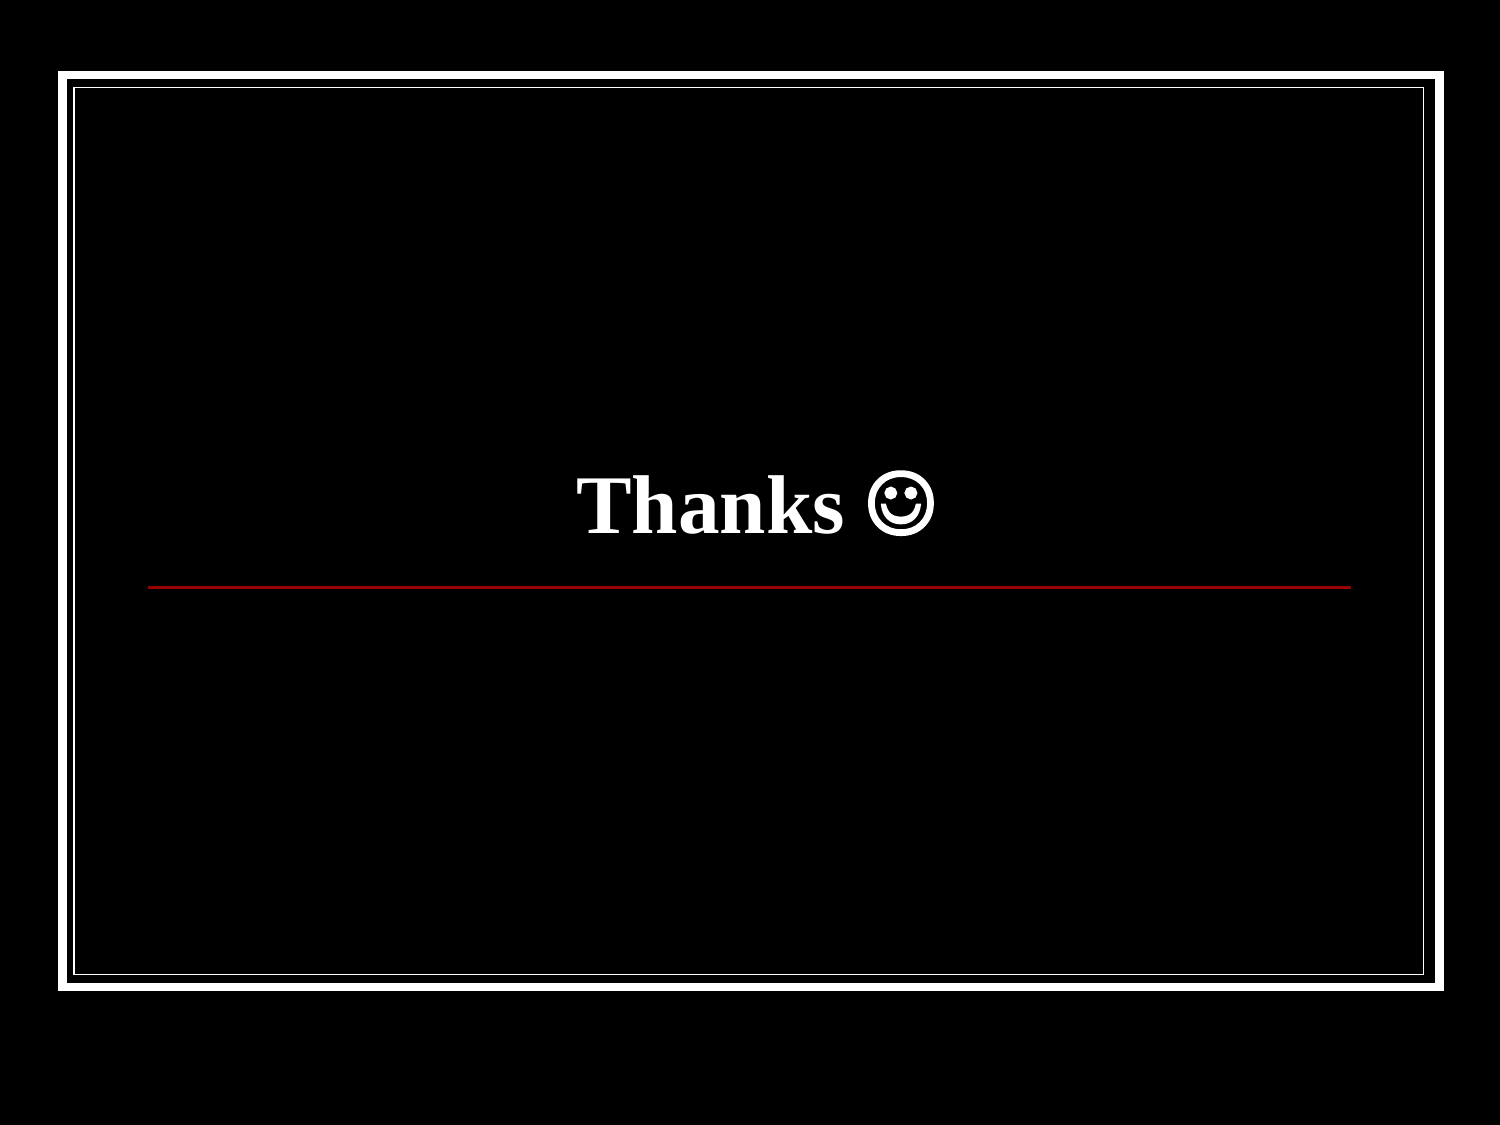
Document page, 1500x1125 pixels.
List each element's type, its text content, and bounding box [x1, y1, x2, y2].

title Thanks  [200, 137, 1313, 558]
